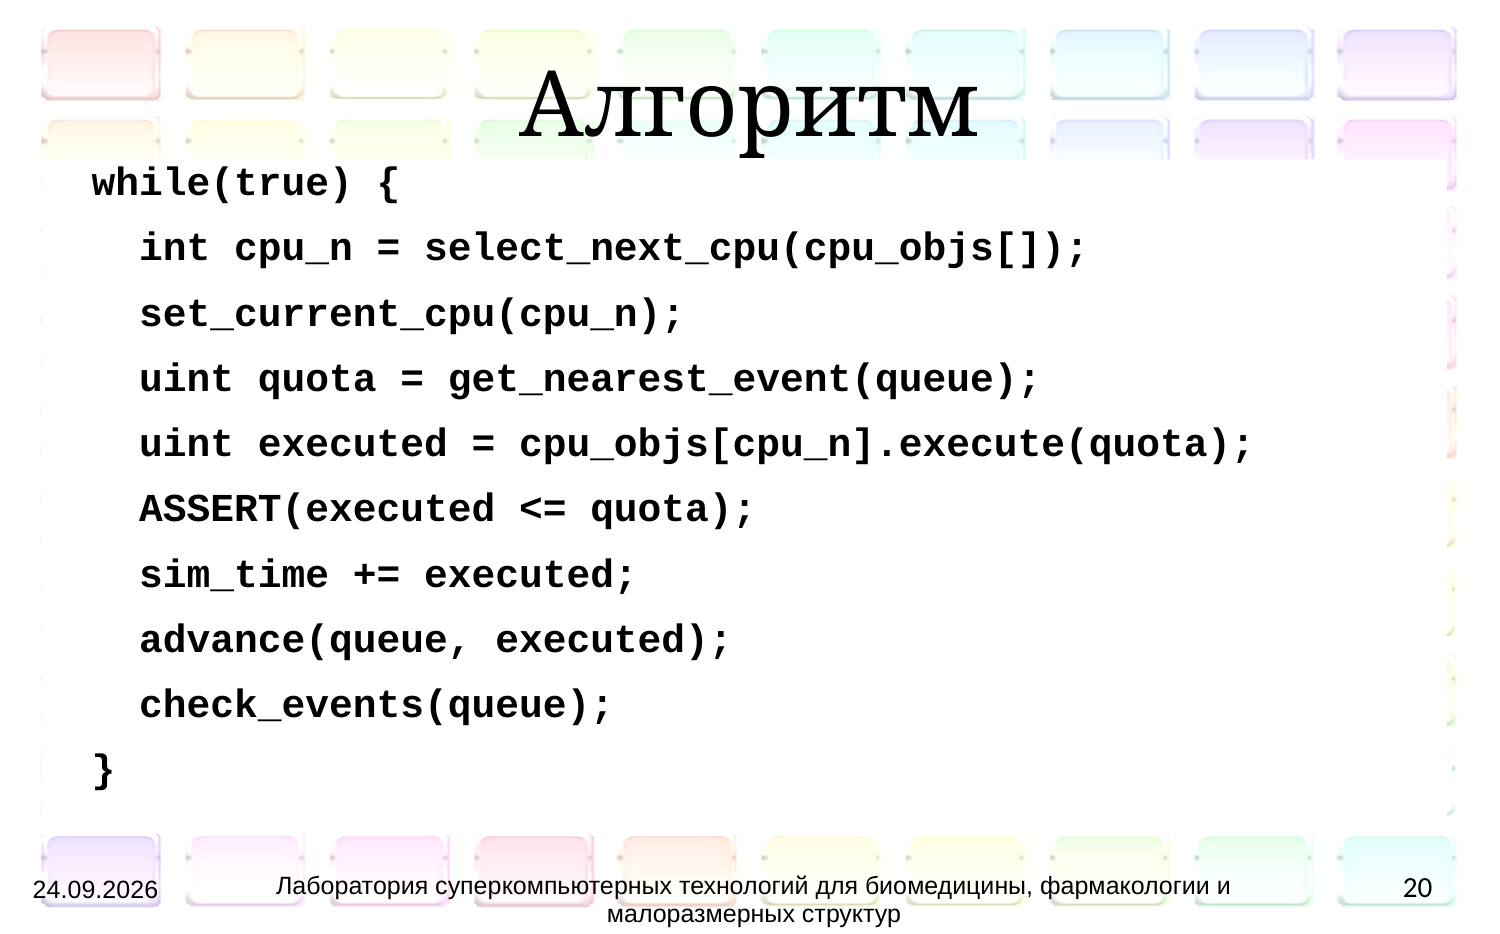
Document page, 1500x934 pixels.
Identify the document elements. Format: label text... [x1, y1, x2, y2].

text_box 25.10.2012 [17, 868, 184, 918]
list while(true) { int cpu_n = select_next_cpu(cpu_objs[]); set_current_cpu(cpu_n); uint quota = get_nearest_event(queue); uint executed = cpu_objs[cpu_n].execute(quota); ASSERT(executed <= quota); sim_time += executed; advance(queue, executed); check_events(queue); } [41, 159, 1447, 835]
title Алгоритм [75, 37, 1426, 148]
text_box [1387, 868, 1473, 918]
text_box Лаборатория суперкомпьютерных технологий для биомедицины, фармакологии и малоразмерных структур [171, 864, 1338, 915]
